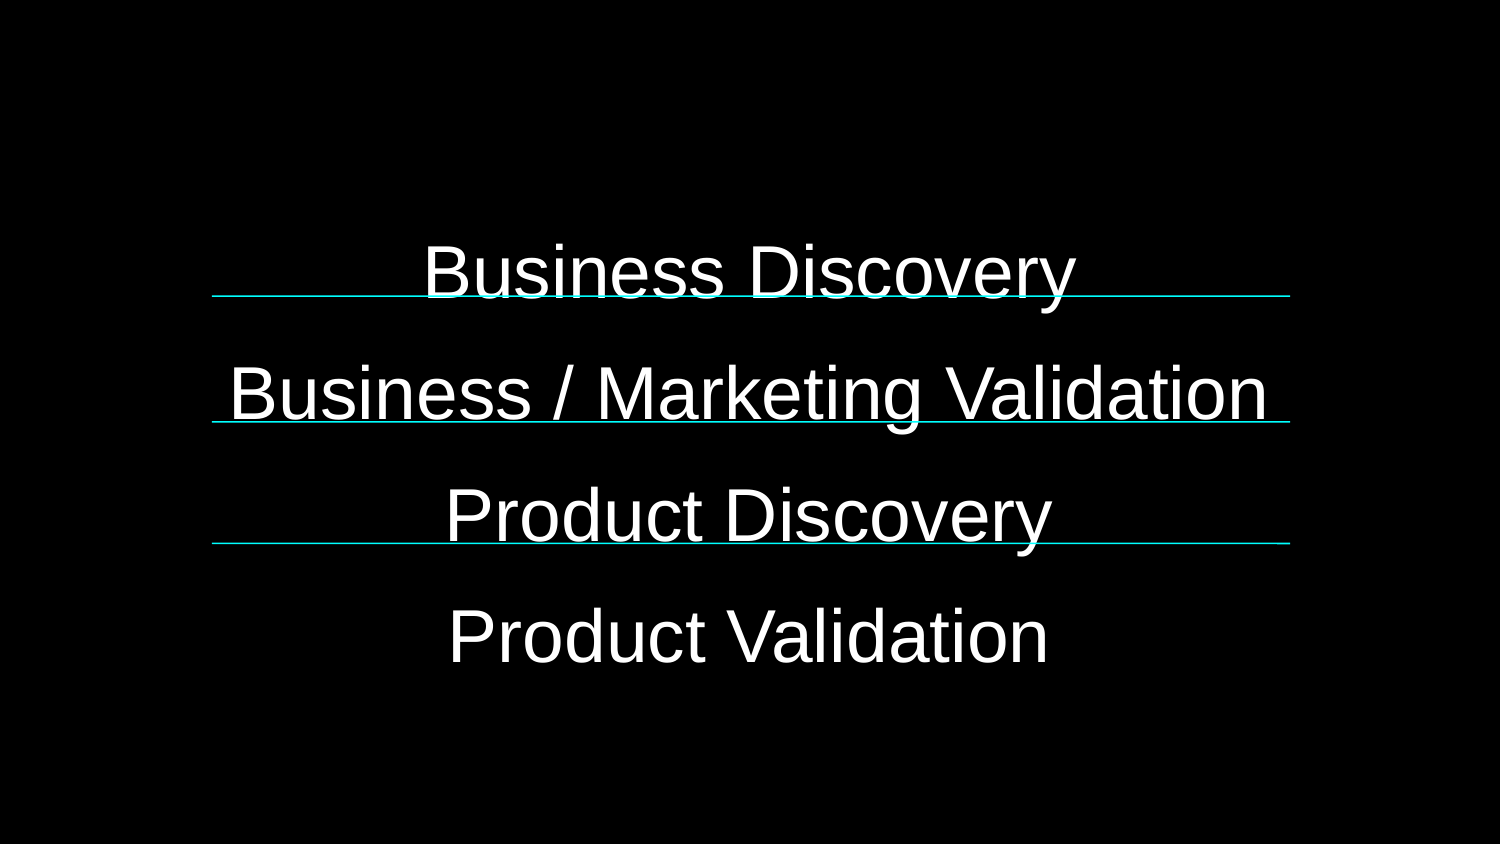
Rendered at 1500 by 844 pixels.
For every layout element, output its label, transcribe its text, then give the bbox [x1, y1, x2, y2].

title Business Discovery Business / Marketing Validation Product Discovery Product Validation [183, 176, 1316, 663]
